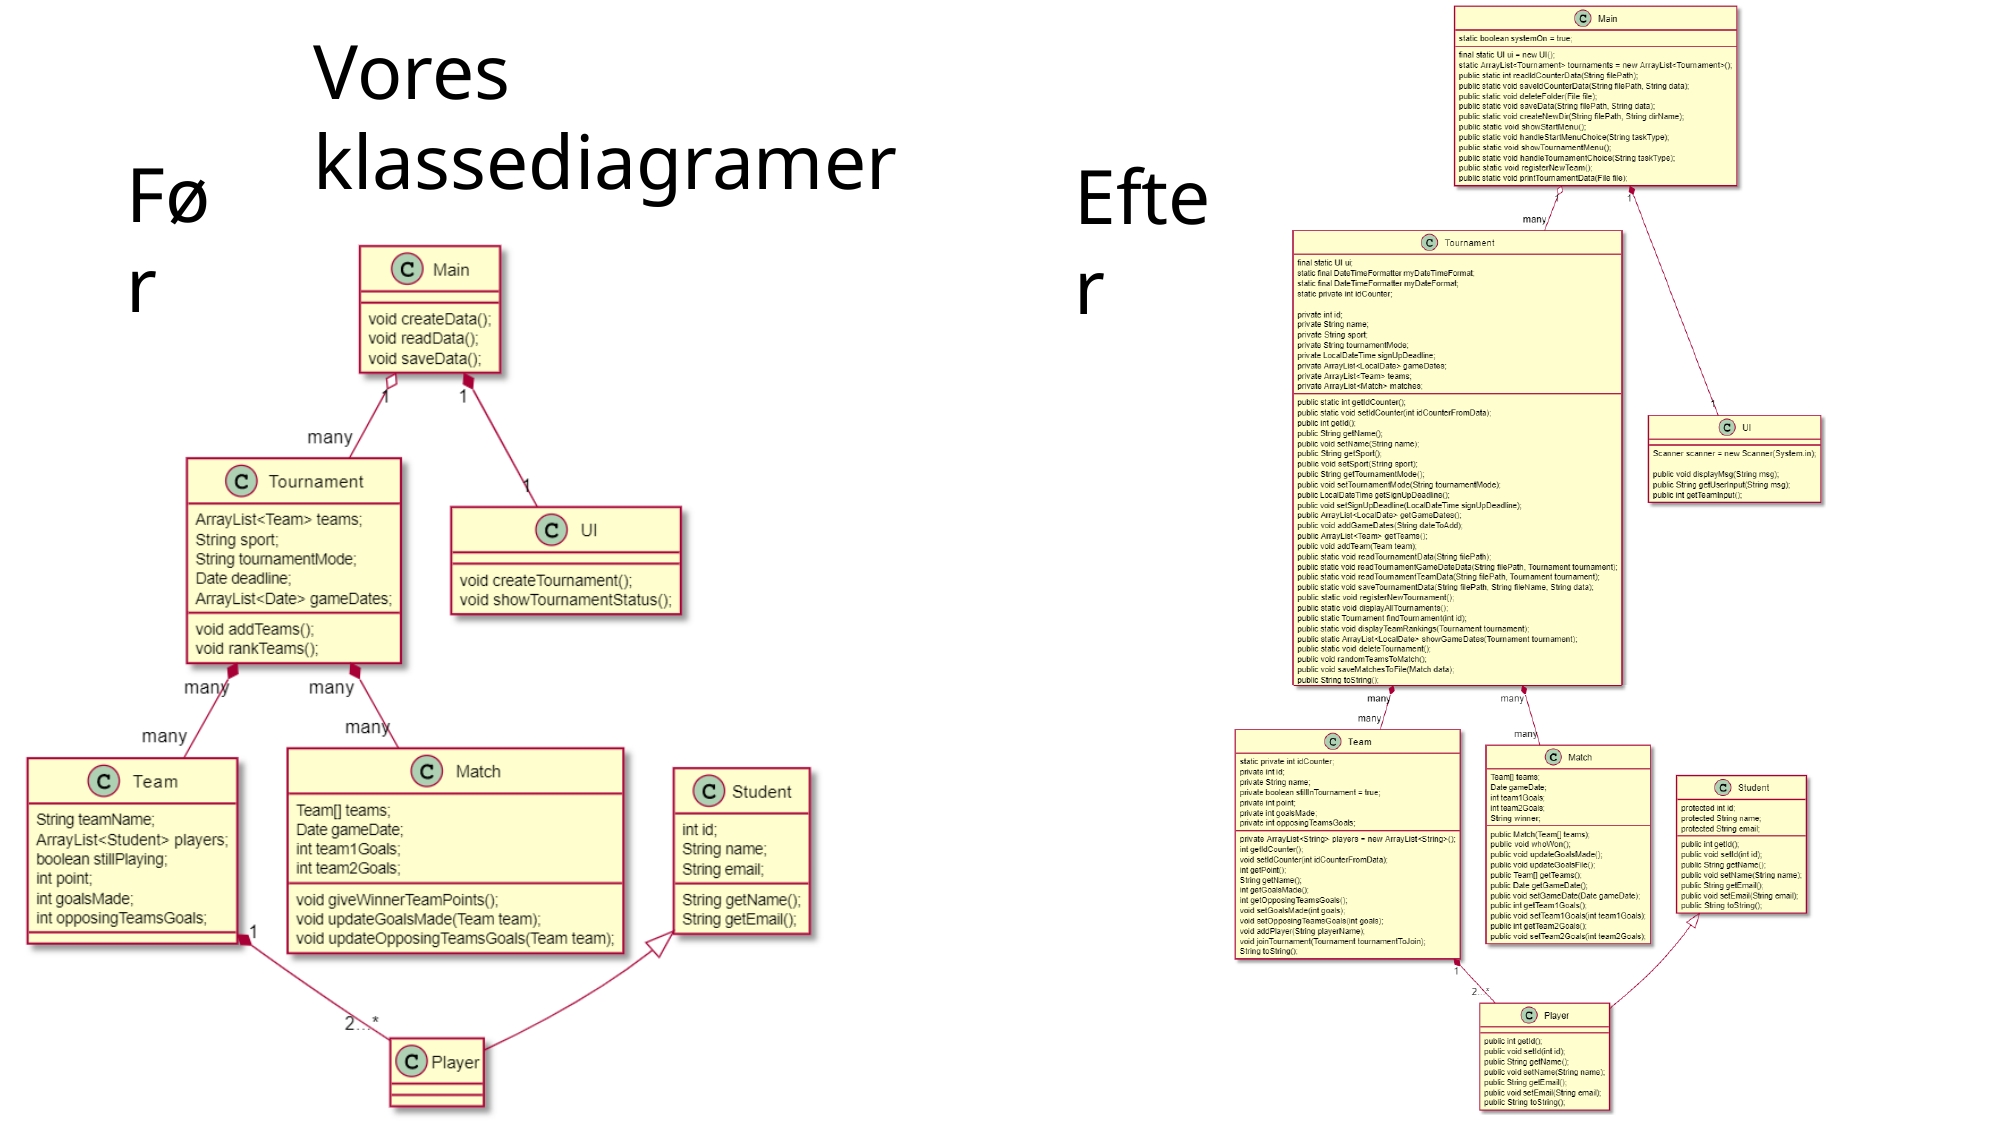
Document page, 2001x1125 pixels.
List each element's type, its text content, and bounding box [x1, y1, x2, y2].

text_box Før [111, 140, 249, 244]
text_box Vores klassediagramer [298, 17, 1010, 143]
text_box Efter [1059, 142, 1257, 250]
picture [1232, 3, 1826, 1115]
picture [20, 243, 824, 1125]
